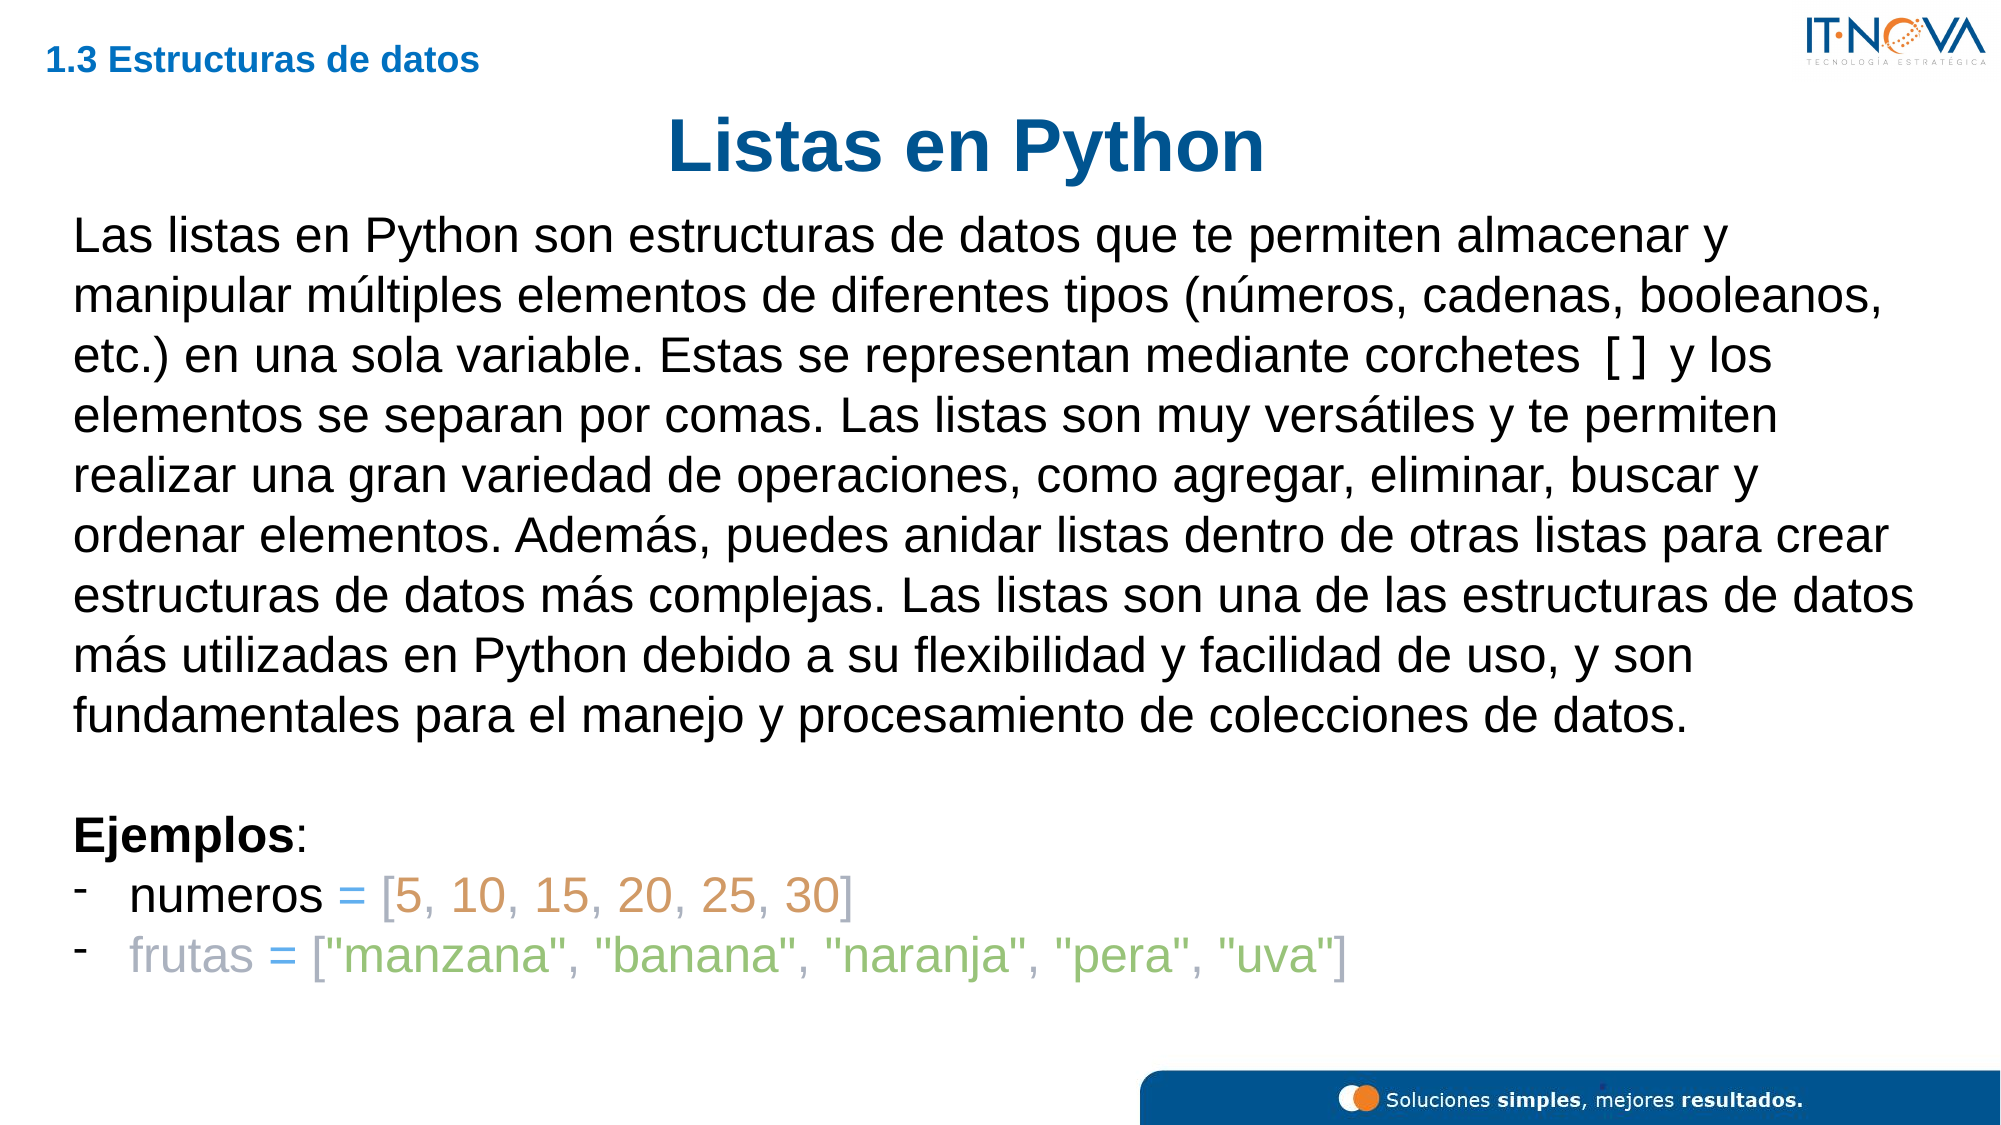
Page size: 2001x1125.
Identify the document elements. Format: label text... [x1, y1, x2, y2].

text_box 1.3 Estructuras de datos [30, 27, 548, 89]
text_box Las listas en Python son estructuras de datos que te permiten almacenar y manipular múltiples elementos de diferentes tipos (números, cadenas, booleanos, etc.) en una sola variable. Estas se representan mediante corchetes [] y los elementos se separan por comas. Las listas son muy versátiles y te permiten realizar una gran variedad de operaciones, como agregar, eliminar, buscar y ordenar elementos. Además, puedes anidar listas dentro de otras listas para crear estructuras de datos más complejas. Las listas son una de las estructuras de datos más utilizadas en Python debido a su flexibilidad y facilidad de uso, y son fundamentales para el manejo y procesamiento de colecciones de datos. Ejemplos: numeros = [5, 10, 15, 20, 25, 30] frutas = ["manzana", "banana", "naranja", "pera", "uva"] [57, 195, 1948, 999]
text_box Listas en Python [652, 88, 1353, 195]
